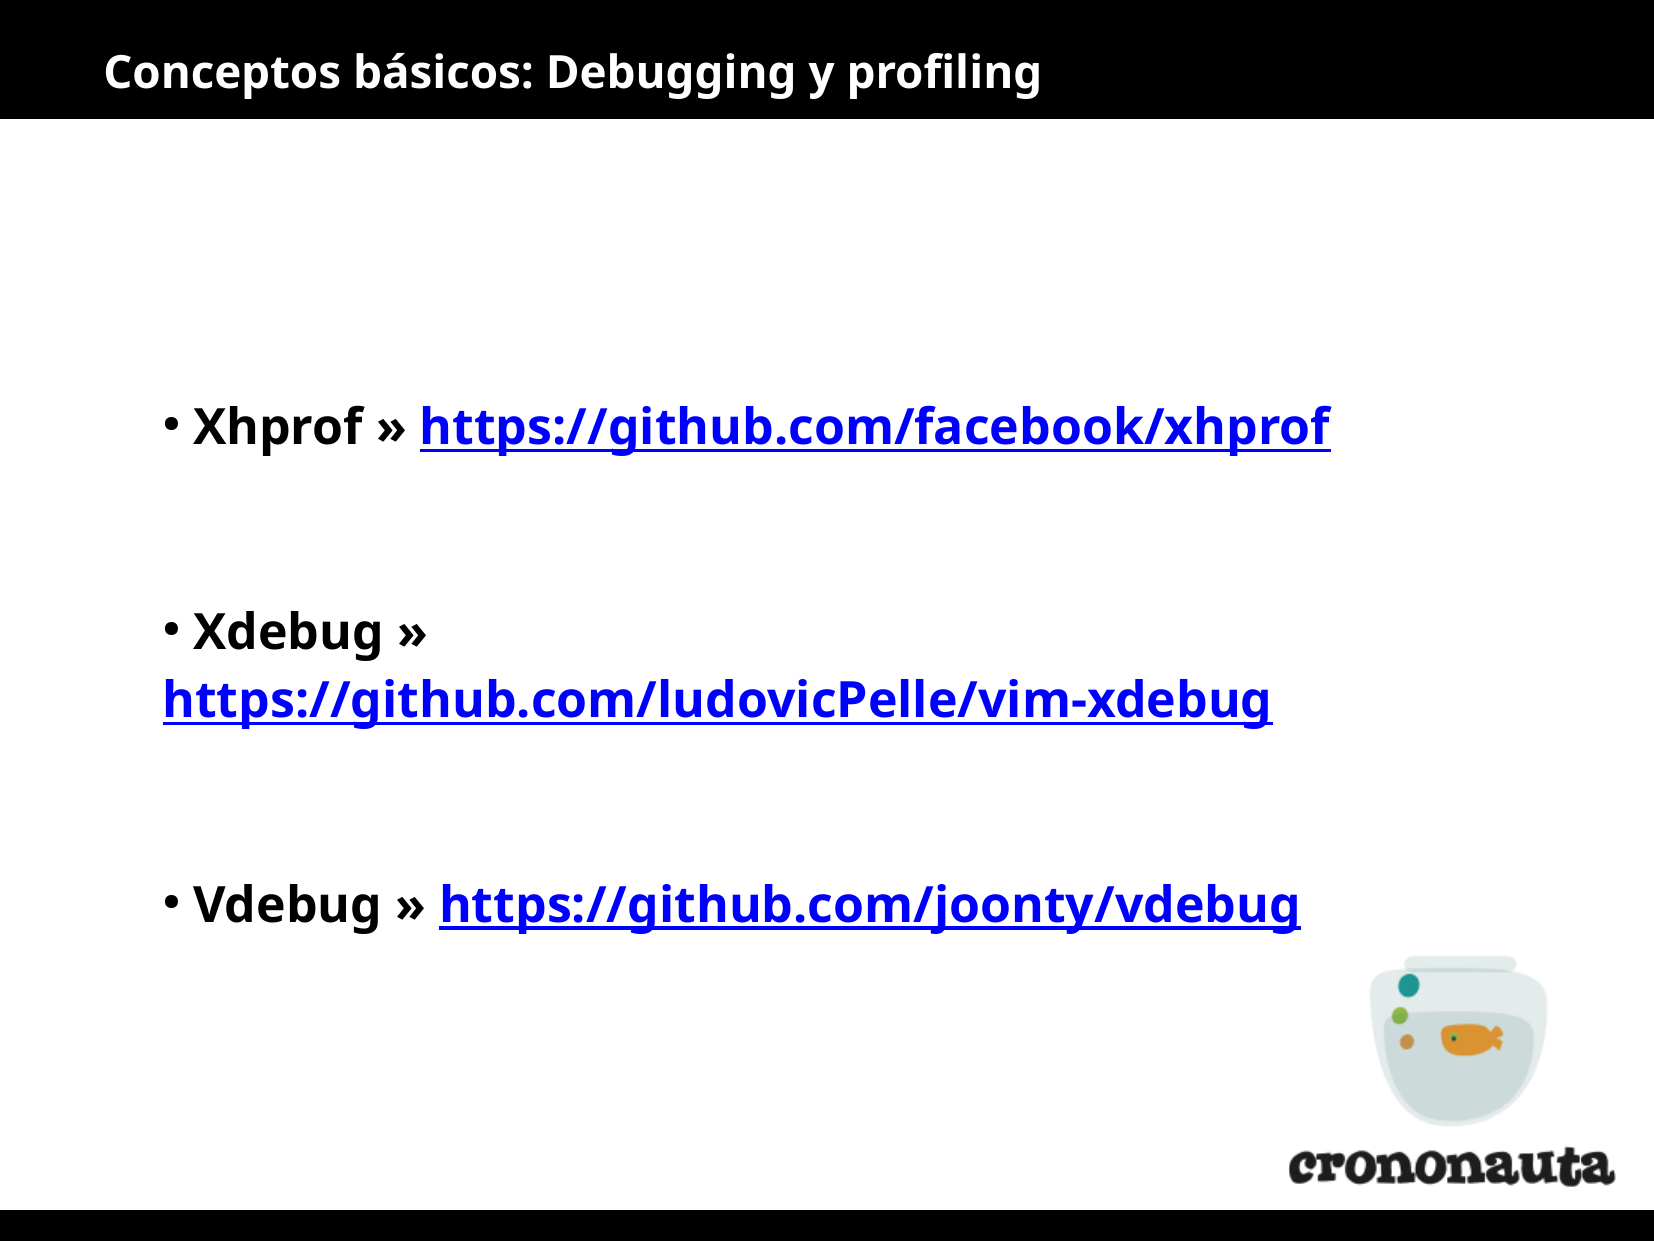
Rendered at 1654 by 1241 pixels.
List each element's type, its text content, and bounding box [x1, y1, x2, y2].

text_box Conceptos básicos: Debugging y profiling [88, 31, 1015, 99]
text_box Xhprof » https://github.com/facebook/xhprof Xdebug » https://github.com/ludovicPelle/vim-xdebug Vdebug » https://github.com/joonty/vdebug [147, 383, 1536, 799]
picture [1240, 944, 1637, 1196]
